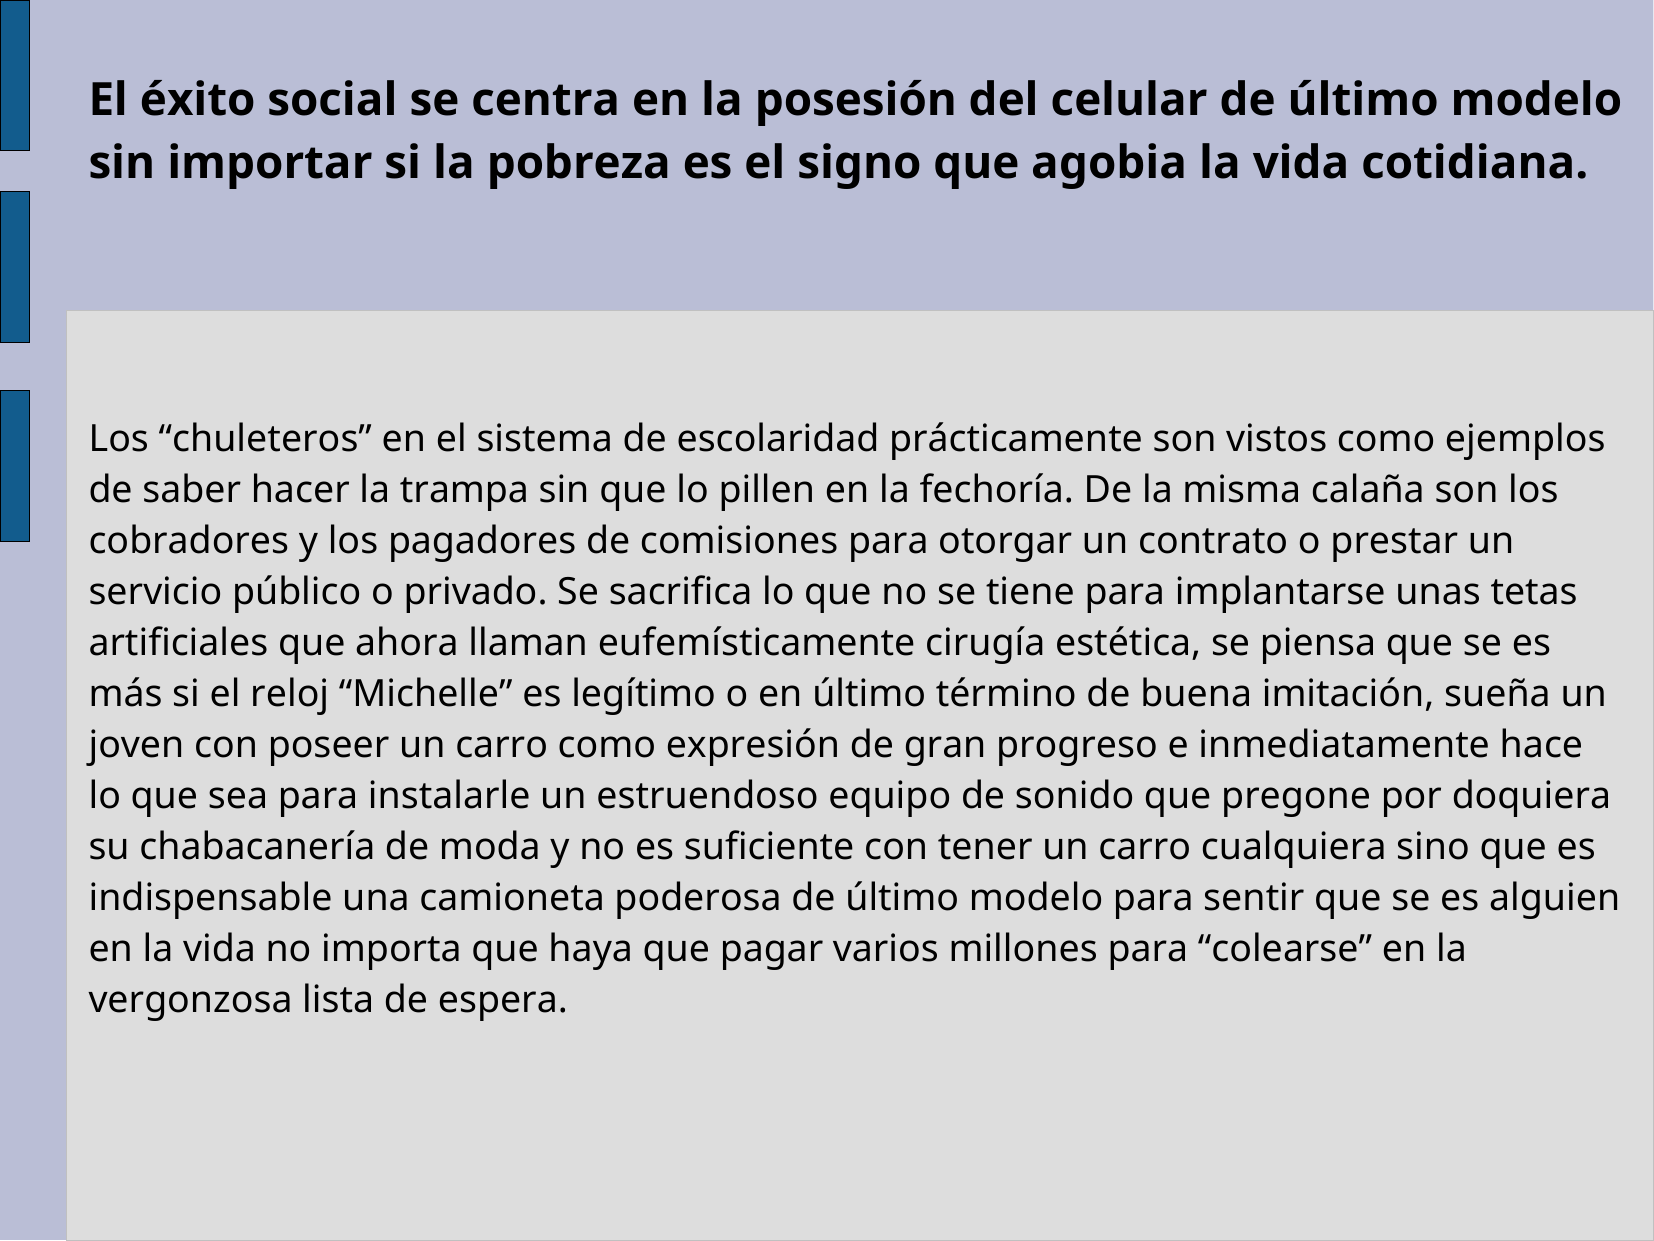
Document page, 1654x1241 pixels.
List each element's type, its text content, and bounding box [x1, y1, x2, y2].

text_box El éxito social se centra en la posesión del celular de último modelo sin importar si la pobreza es el signo que agobia la vida cotidiana. [88, 66, 1625, 296]
text_box Los “chuleteros” en el sistema de escolaridad prácticamente son vistos como ejemplos de saber hacer la trampa sin que lo pillen en la fechoría. De la misma calaña son los cobradores y los pagadores de comisiones para otorgar un contrato o prestar un servicio público o privado. Se sacrifica lo que no se tiene para implantarse unas tetas artificiales que ahora llaman eufemísticamente cirugía estética, se piensa que se es más si el reloj “Michelle” es legítimo o en último término de buena imitación, sueña un joven con poseer un carro como expresión de gran progreso e inmediatamente hace lo que sea para instalarle un estruendoso equipo de sonido que pregone por doquiera su chabacanería de moda y no es suficiente con tener un carro cualquiera sino que es indispensable una camioneta poderosa de último modelo para sentir que se es alguien en la vida no importa que haya que pagar varios millones para “colearse” en la vergonzosa lista de espera. [88, 324, 1625, 1241]
